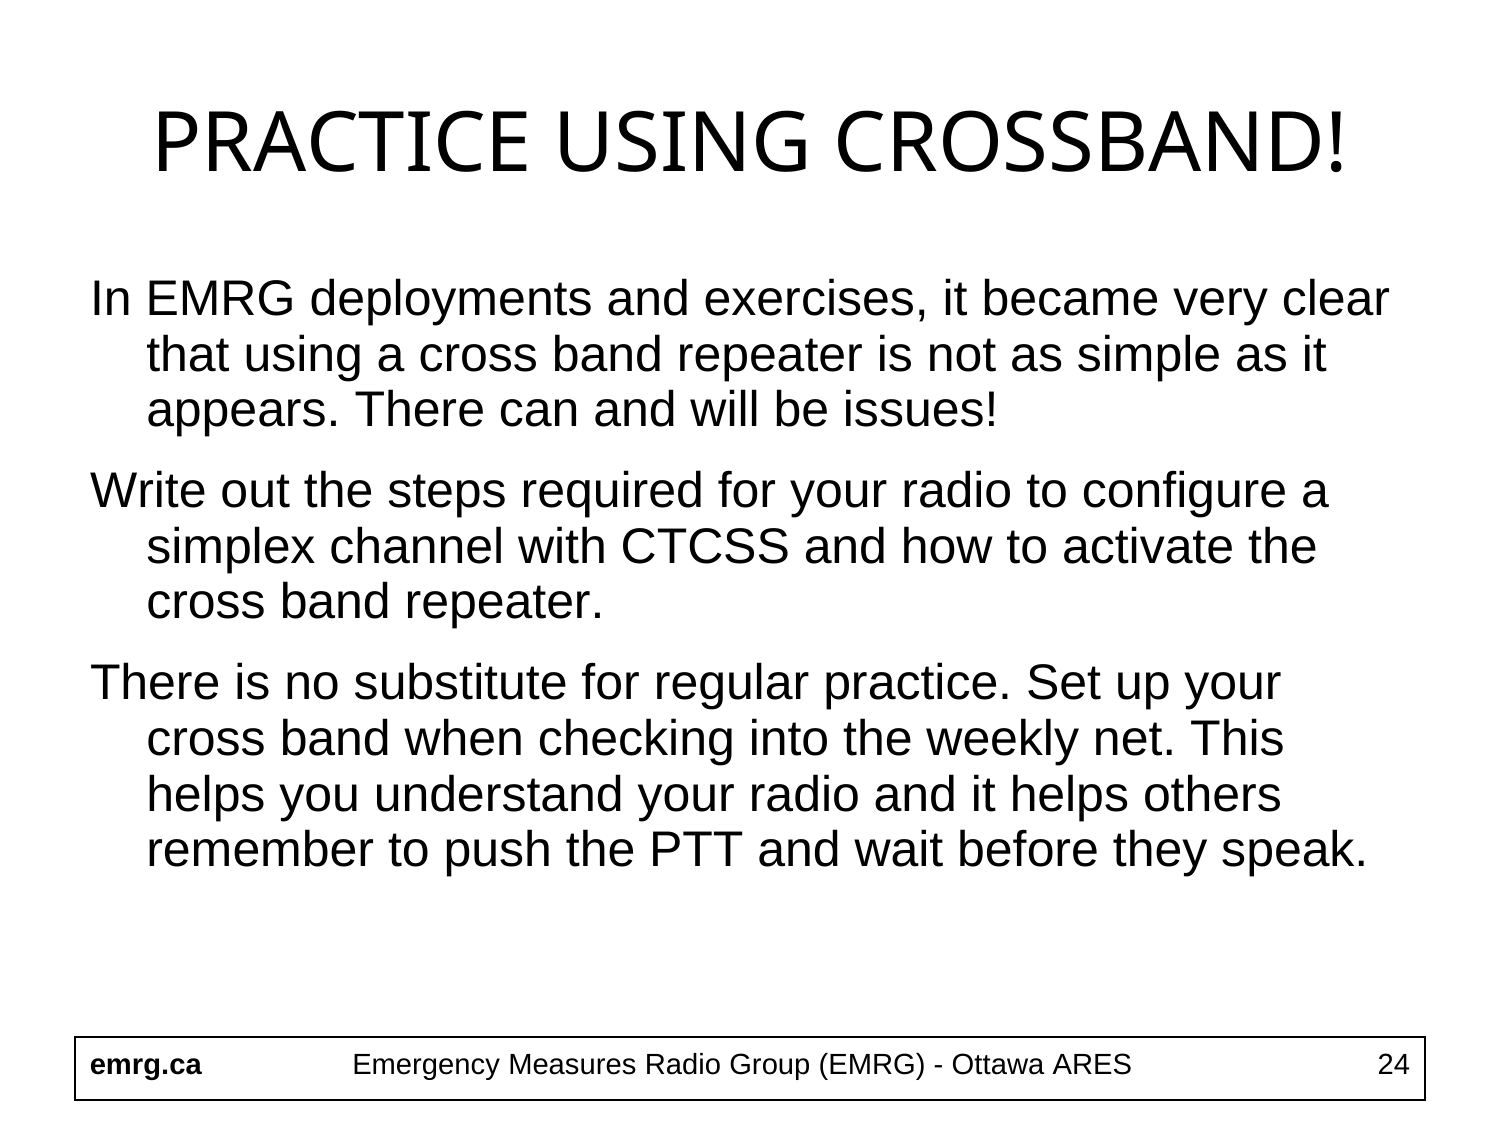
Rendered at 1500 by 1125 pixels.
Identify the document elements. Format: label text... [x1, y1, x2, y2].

text_box Emergency Measures Radio Group (EMRG) - Ottawa ARES [247, 1037, 1238, 1103]
text_box <number> [1246, 1037, 1426, 1103]
list In EMRG deployments and exercises, it became very clear that using a cross band repeater is not as simple as it appears. There can and will be issues! Write out the steps required for your radio to configure a simplex channel with CTCSS and how to activate the cross band repeater. There is no substitute for regular practice. Set up your cross band when checking into the weekly net. This helps you understand your radio and it helps others remember to push the PTT and wait before they speak. [75, 262, 1426, 1013]
title PRACTICE USING CROSSBAND! [75, 31, 1426, 247]
